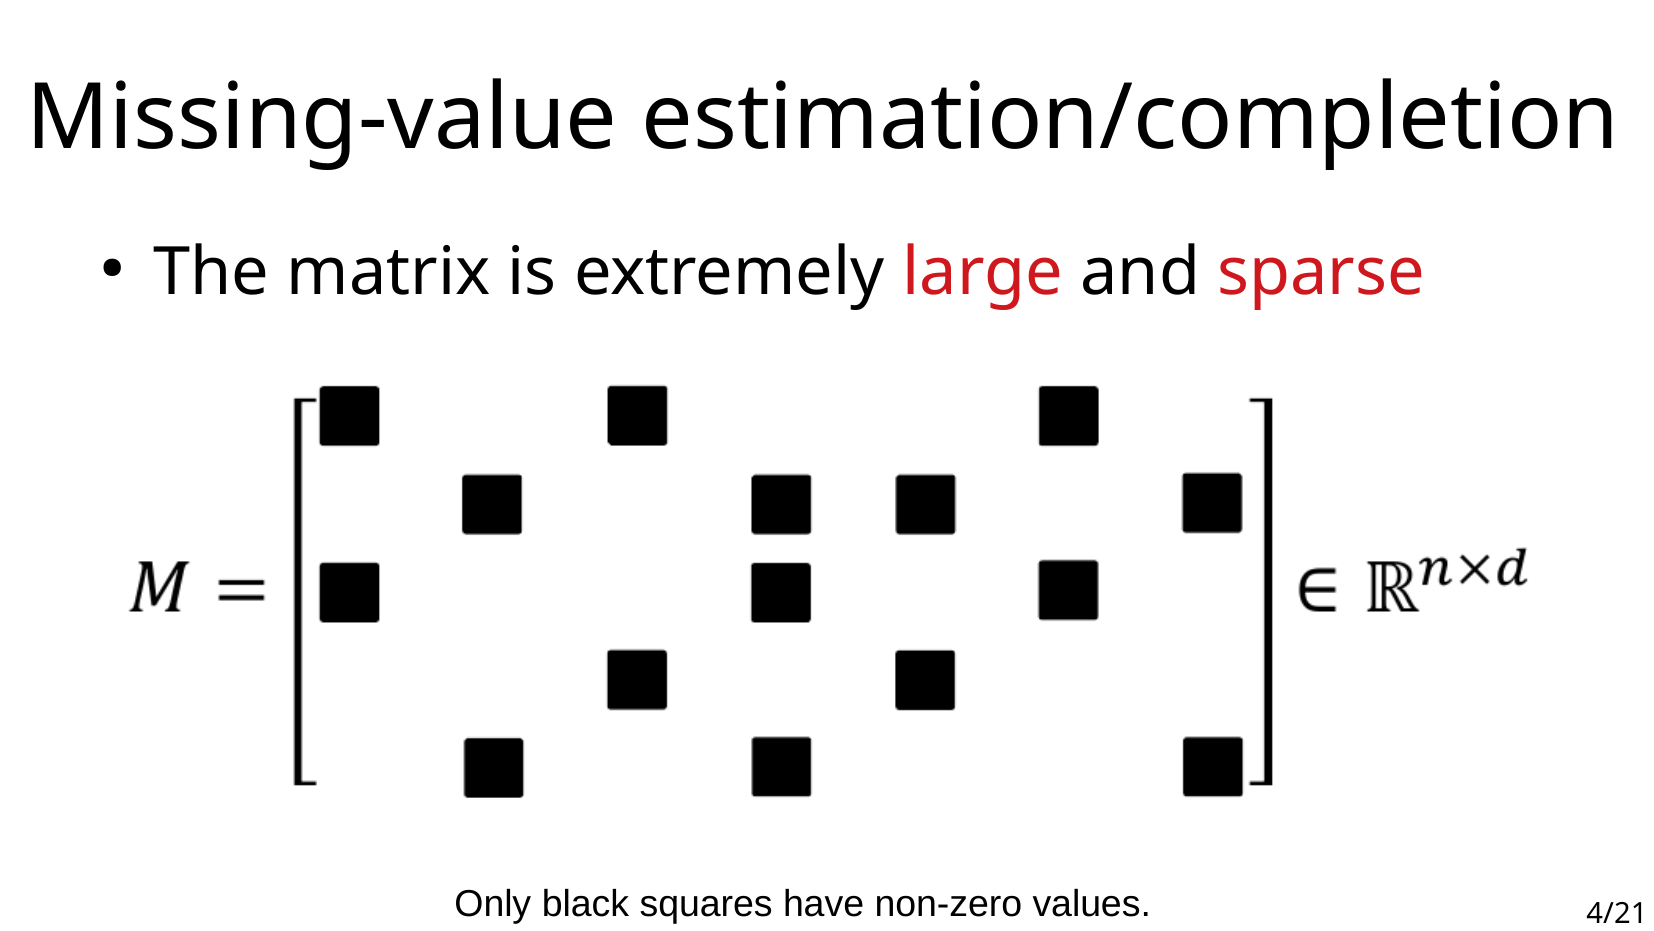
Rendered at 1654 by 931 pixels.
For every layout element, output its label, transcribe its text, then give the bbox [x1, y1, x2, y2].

picture [109, 341, 1554, 834]
list The matrix is extremely large and sparse [82, 223, 1571, 763]
title Missing-value estimation/completion [0, 1, 1650, 226]
text_box Only black squares have non-zero values. [109, 875, 1496, 931]
